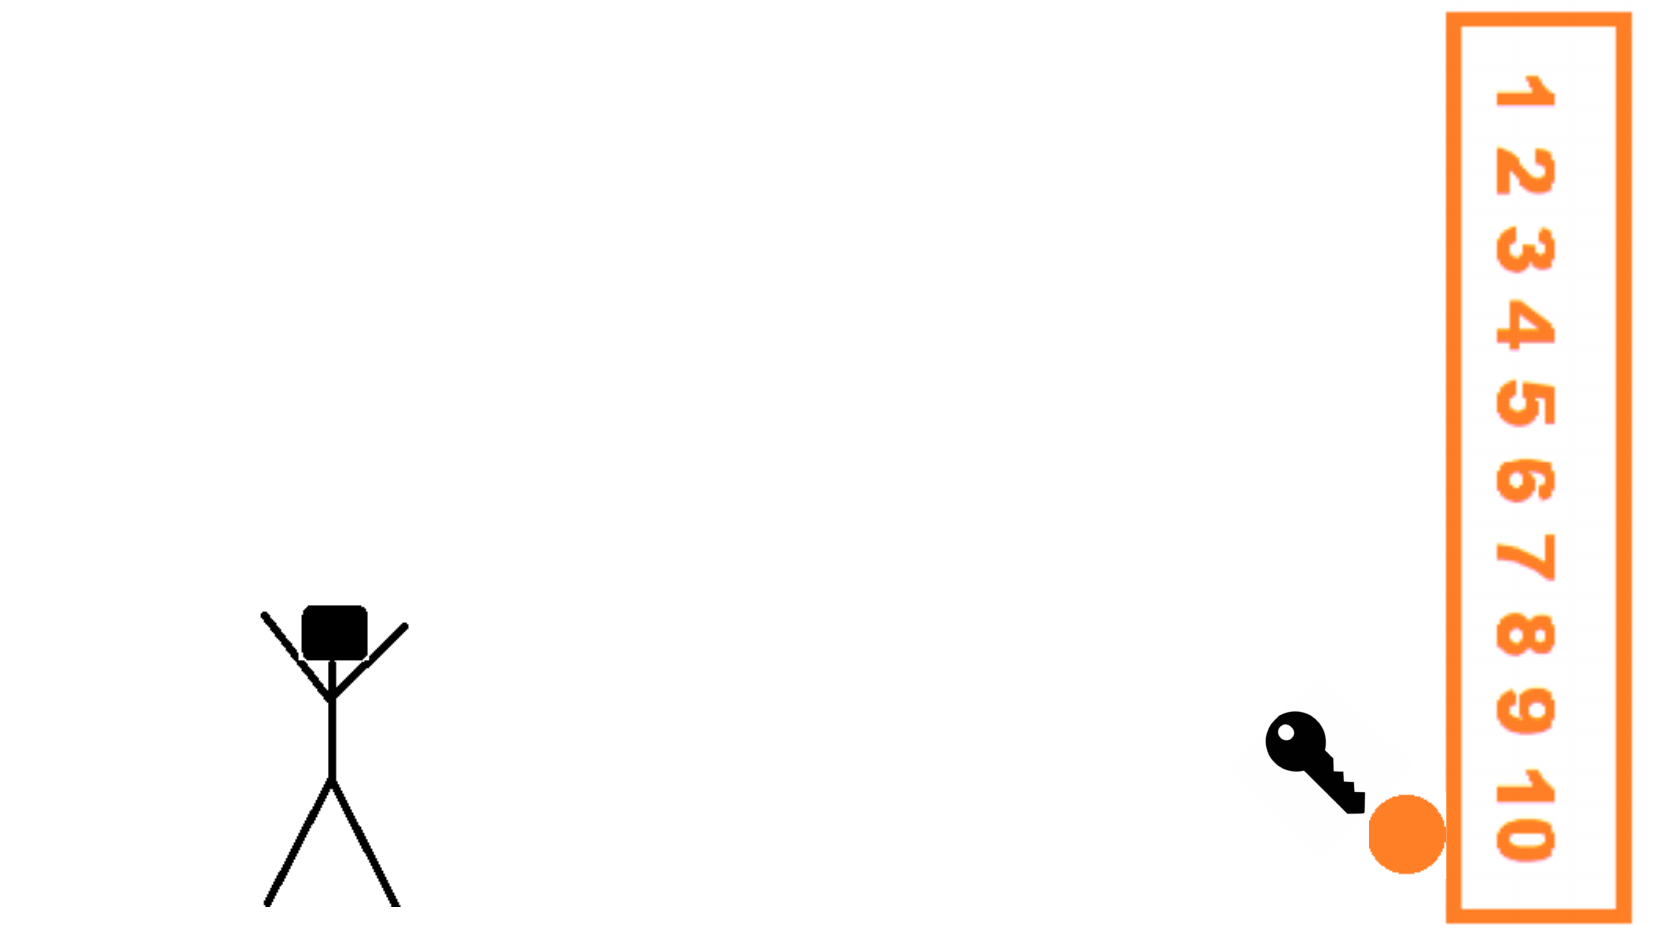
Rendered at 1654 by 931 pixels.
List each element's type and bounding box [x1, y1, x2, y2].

picture [239, 590, 426, 907]
picture [1228, 0, 1654, 926]
